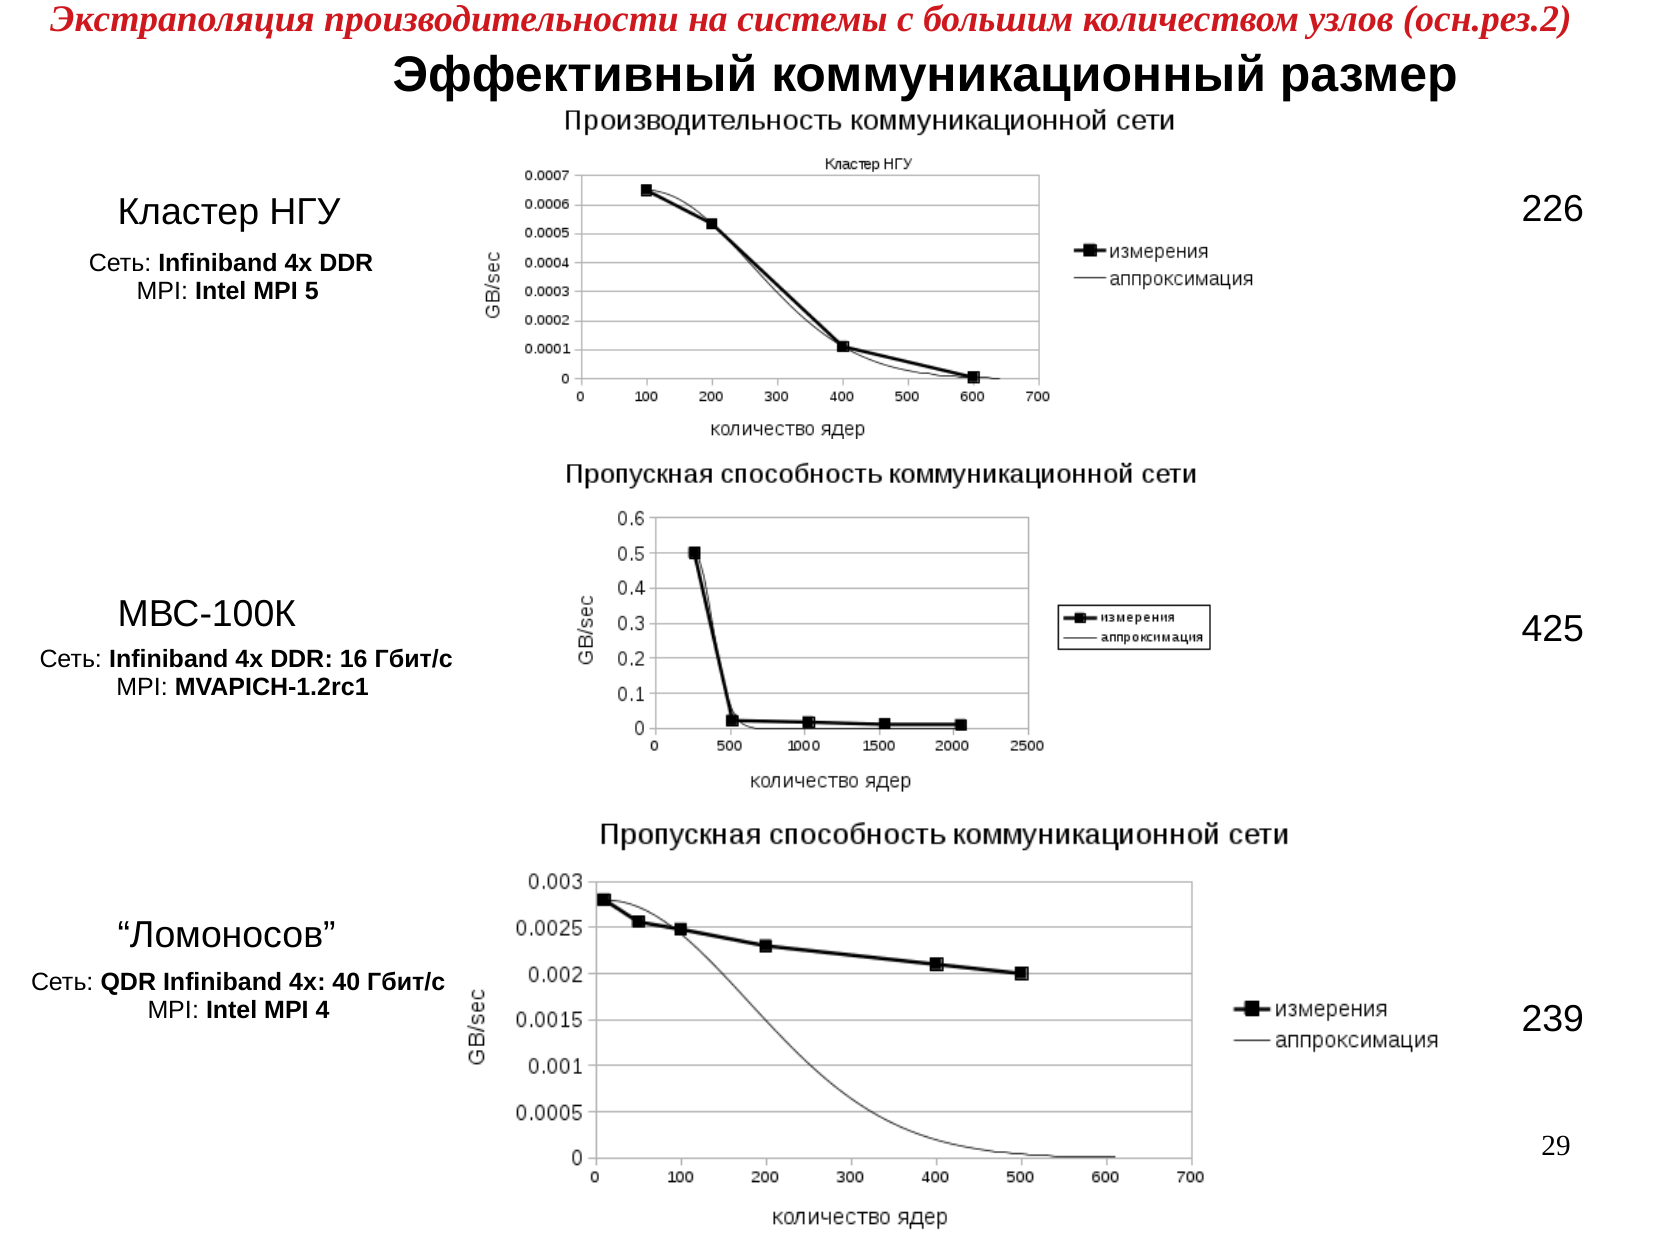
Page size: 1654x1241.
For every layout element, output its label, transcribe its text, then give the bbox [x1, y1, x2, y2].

text_box Сеть: Infiniband 4x DDR MPI: Intel MPI 5 [25, 241, 431, 331]
picture [435, 180, 1456, 1241]
text_box 239 [1506, 990, 1599, 1047]
text_box 226 [1506, 180, 1599, 237]
text_box 425 [1506, 600, 1599, 657]
text_box МВС-100К [102, 585, 311, 637]
text_box Экcтраполяция производительности на системы с большим количеством узлов (осн.рез.2) [35, 0, 1654, 108]
text_box Сеть: QDR Infiniband 4x: 40 Гбит/с MPI: Intel MPI 4 [0, 960, 529, 1050]
text_box Кластер НГУ [102, 182, 356, 240]
text_box Эффективный коммуникационный размер [355, 108, 1496, 180]
text_box Сеть: Infiniband 4x DDR: 16 Гбит/с MPI: MVAPICH-1.2rc1 [0, 637, 547, 727]
text_box “Ломоносов” [102, 906, 371, 960]
